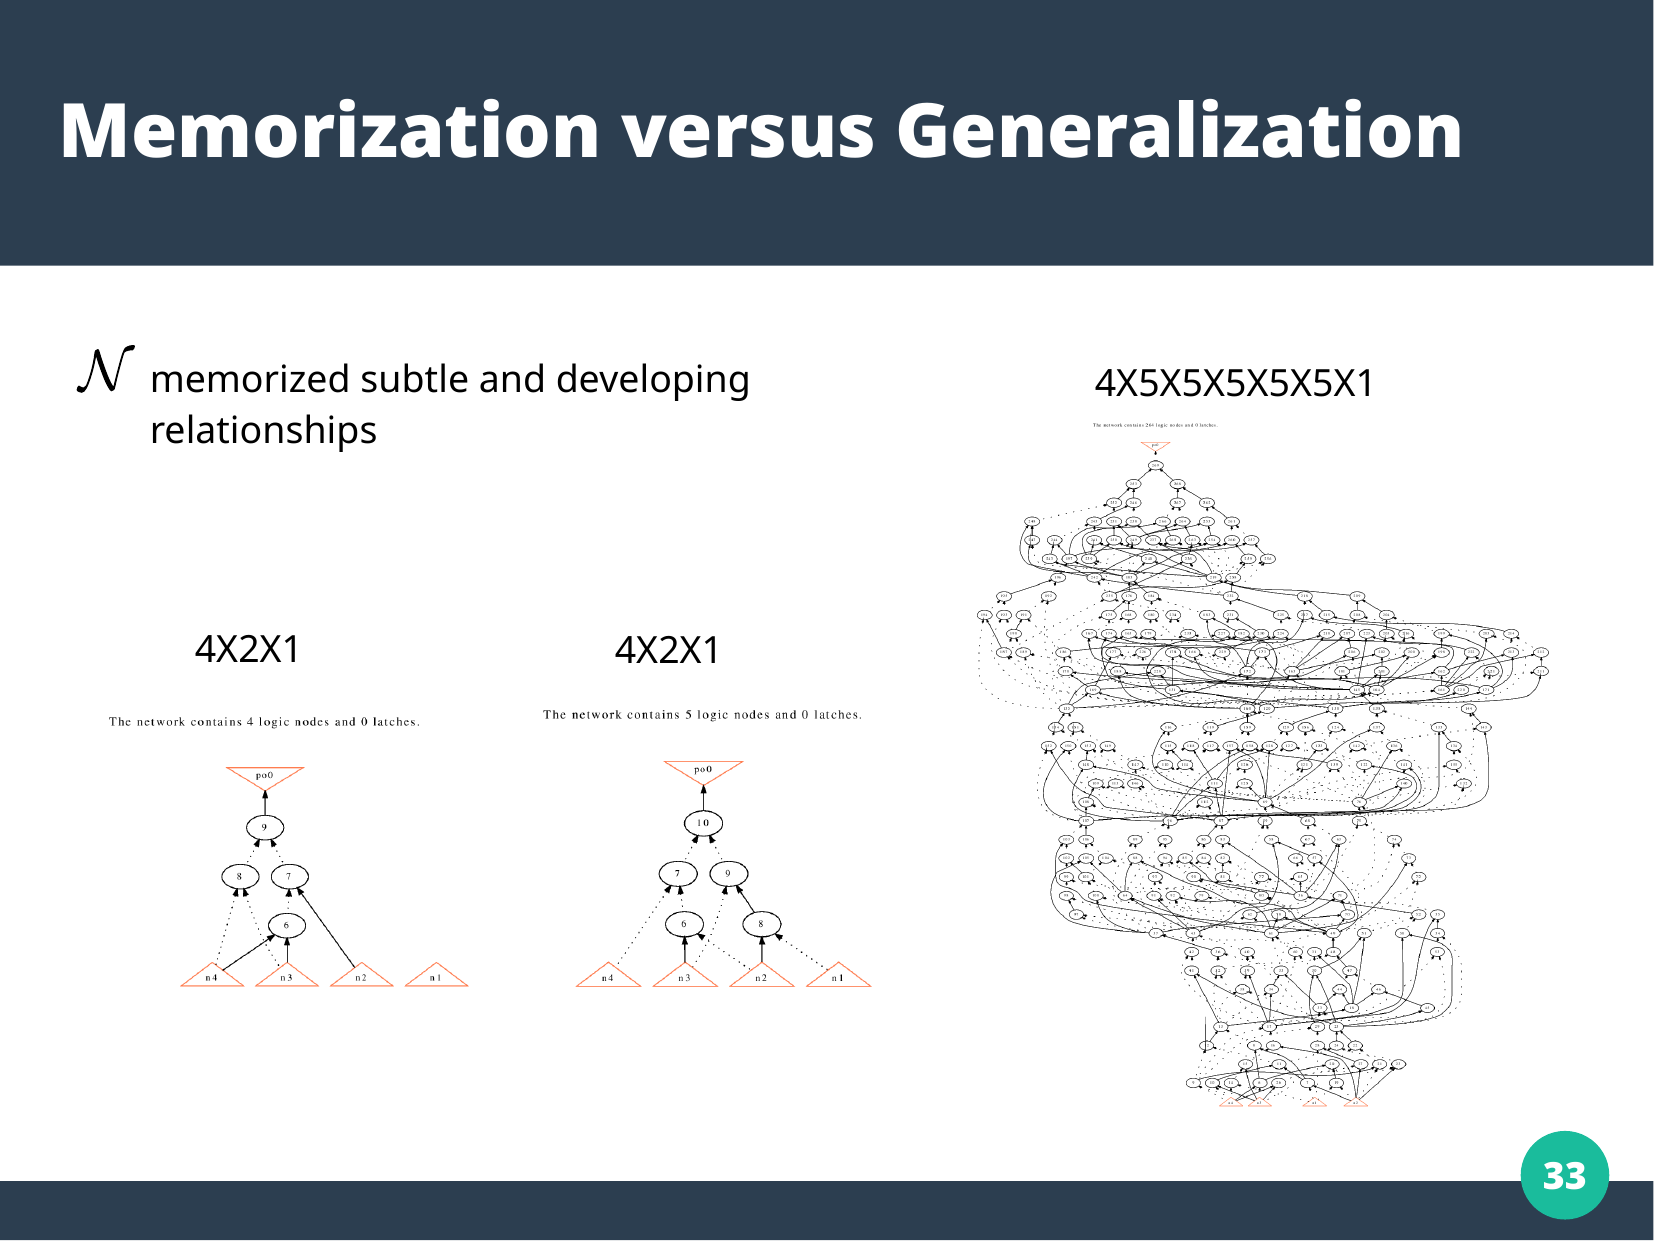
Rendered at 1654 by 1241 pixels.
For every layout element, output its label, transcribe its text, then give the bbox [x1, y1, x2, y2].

text_box 4X2X1 [600, 616, 766, 676]
picture [76, 345, 135, 393]
picture [540, 700, 875, 992]
picture [975, 419, 1549, 1110]
text_box 4X5X5X5X5X5X1 [1080, 349, 1456, 496]
picture [102, 710, 471, 991]
text_box memorized subtle and developing relationships [135, 345, 781, 491]
title Memorization versus Generalization [59, 49, 1595, 207]
text_box 4X2X1 [180, 615, 346, 692]
